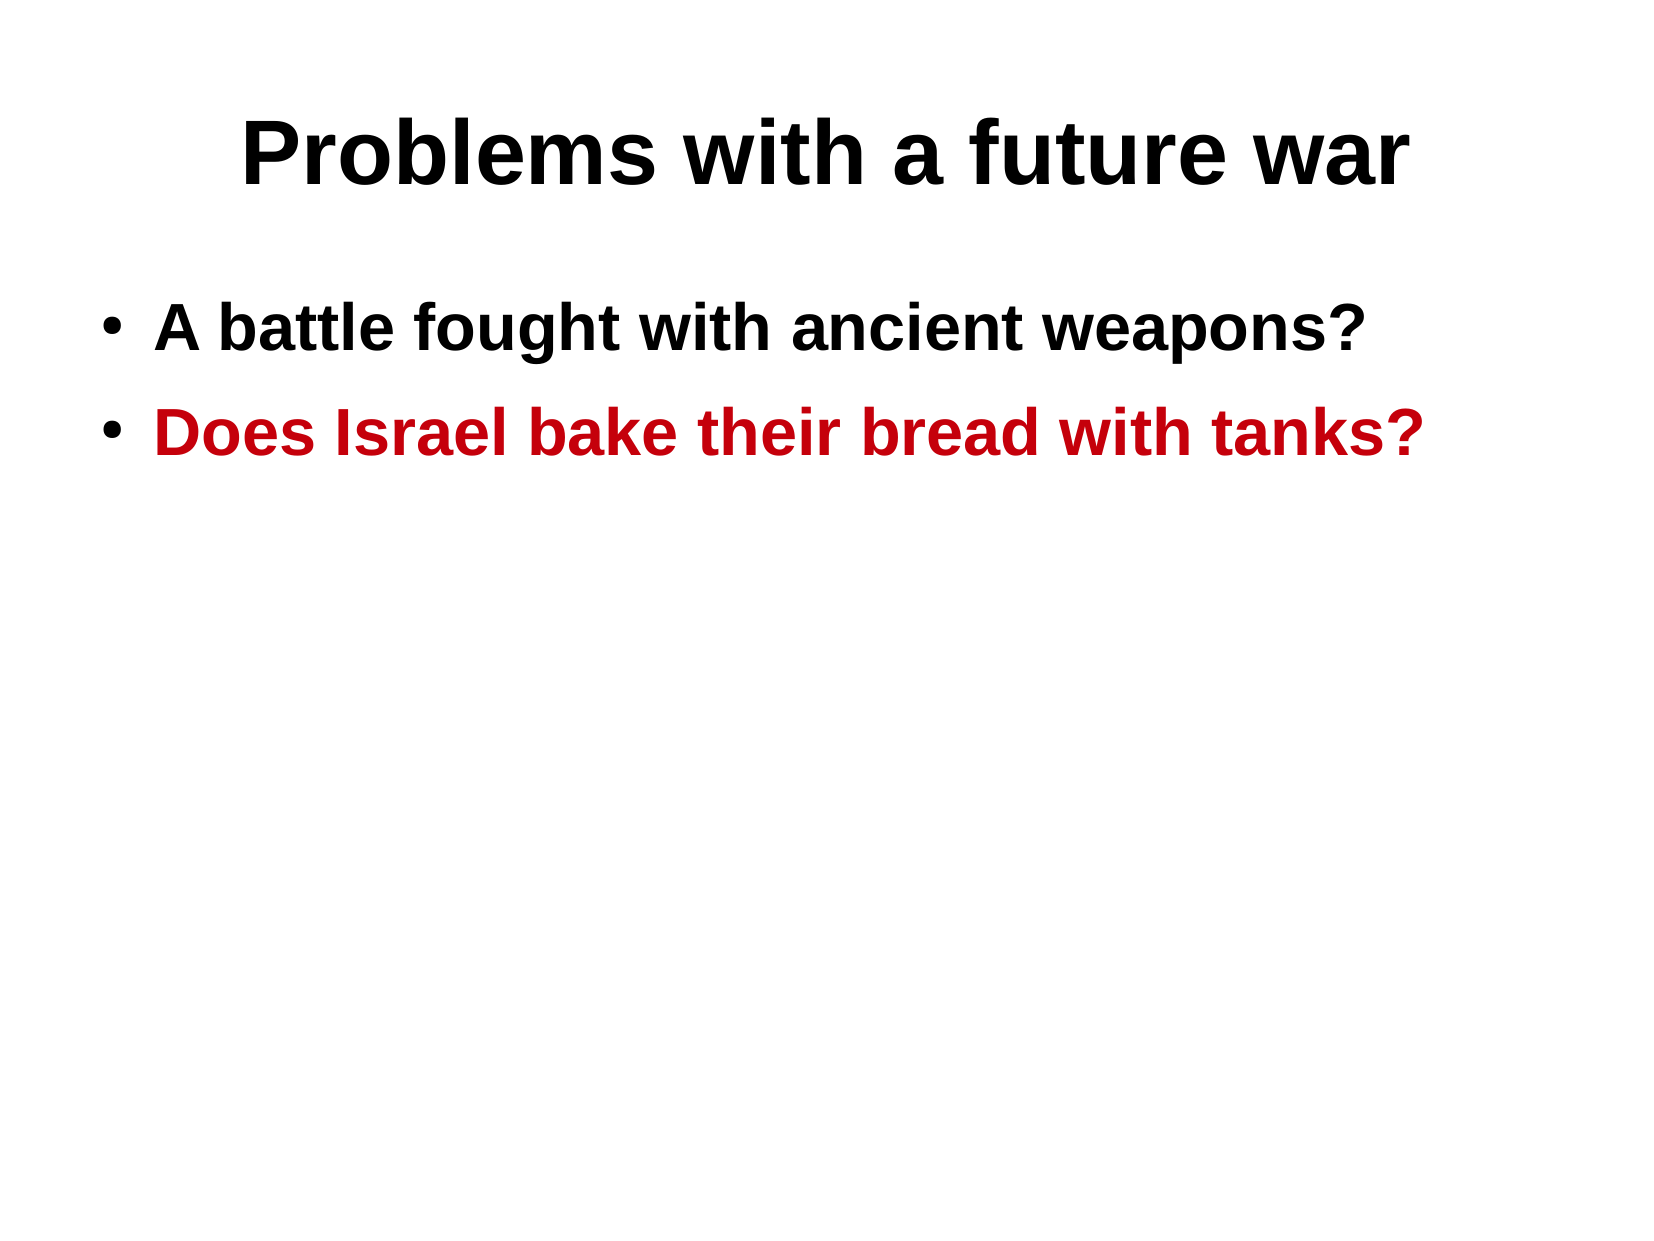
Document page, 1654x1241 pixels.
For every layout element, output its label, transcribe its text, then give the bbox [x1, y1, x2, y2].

list A battle fought with ancient weapons? Does Israel bake their bread with tanks? [82, 290, 1571, 1109]
title Problems with a future war [82, 49, 1571, 257]
